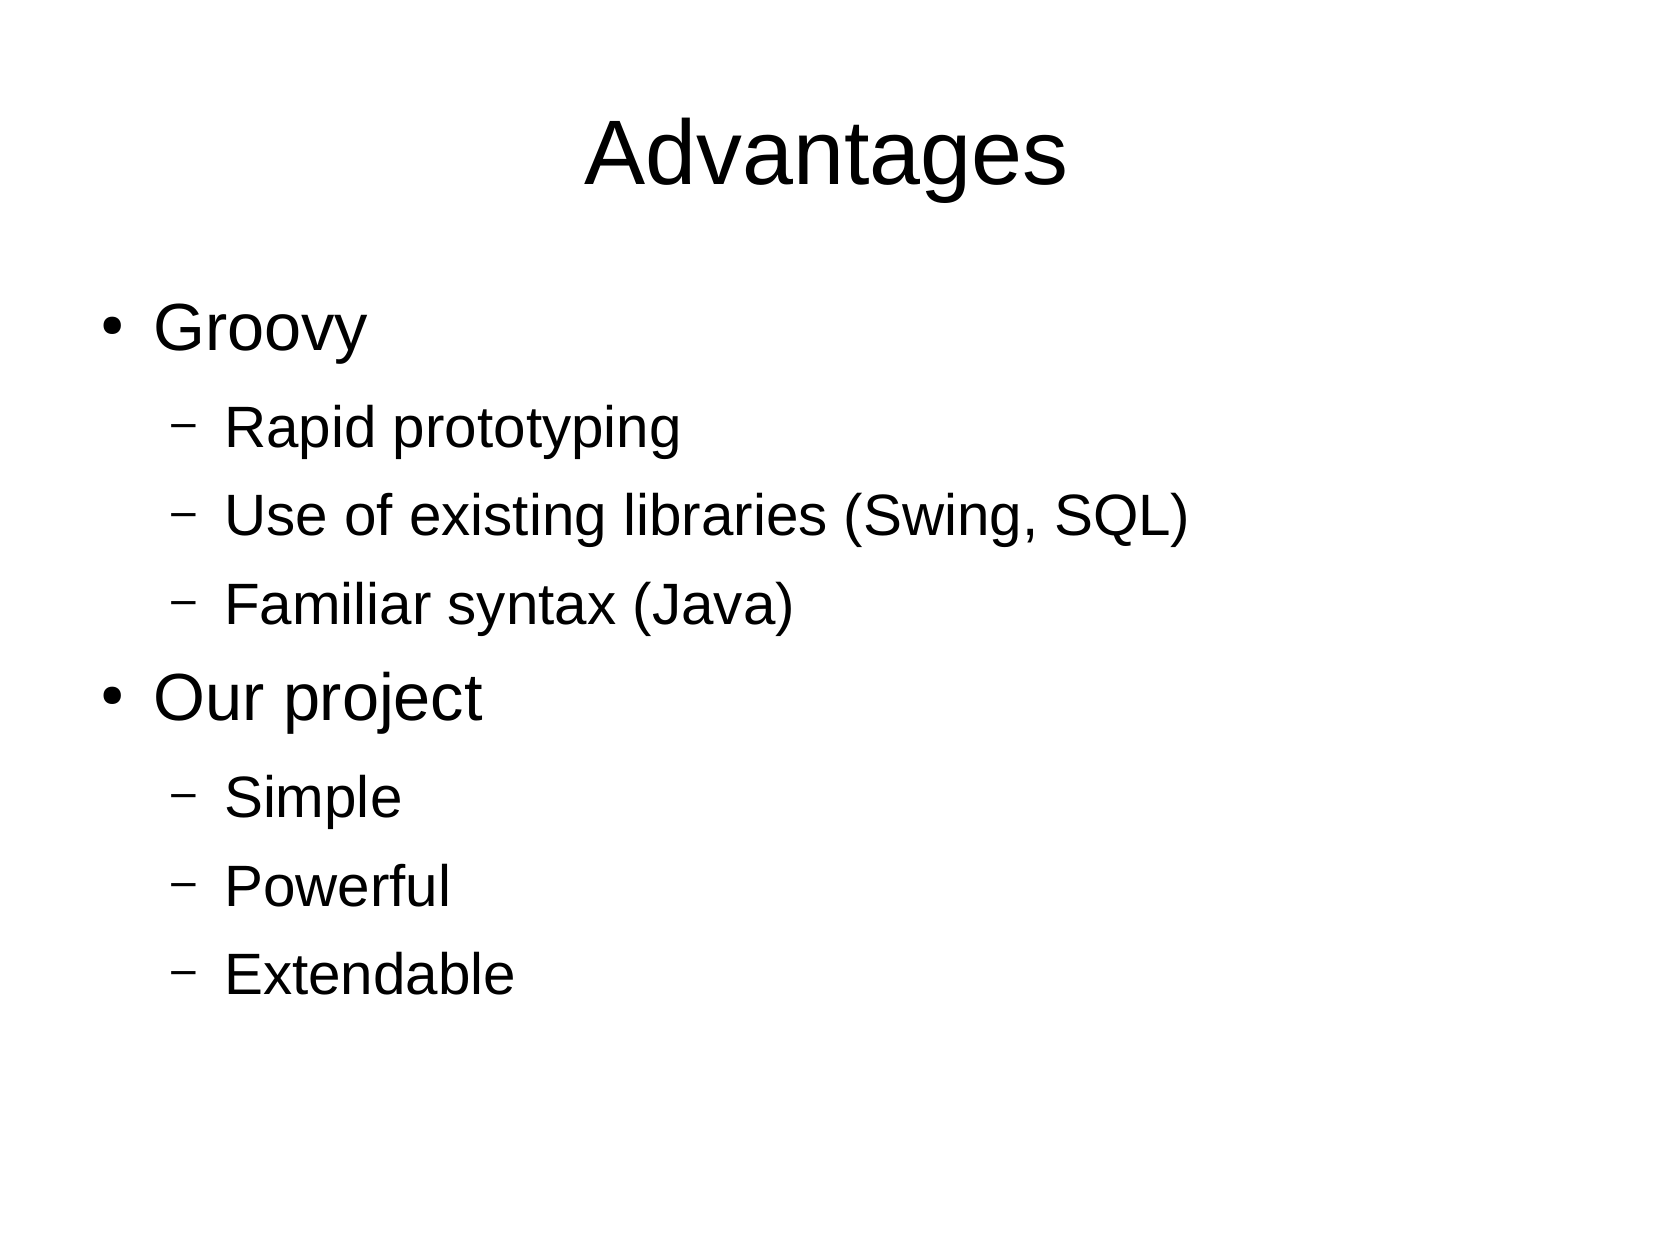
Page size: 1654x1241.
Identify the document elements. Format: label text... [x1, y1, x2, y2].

list Groovy Rapid prototyping Use of existing libraries (Swing, SQL) Familiar syntax (Java) Our project Simple Powerful Extendable [82, 290, 1571, 1010]
title Advantages [82, 49, 1571, 257]
